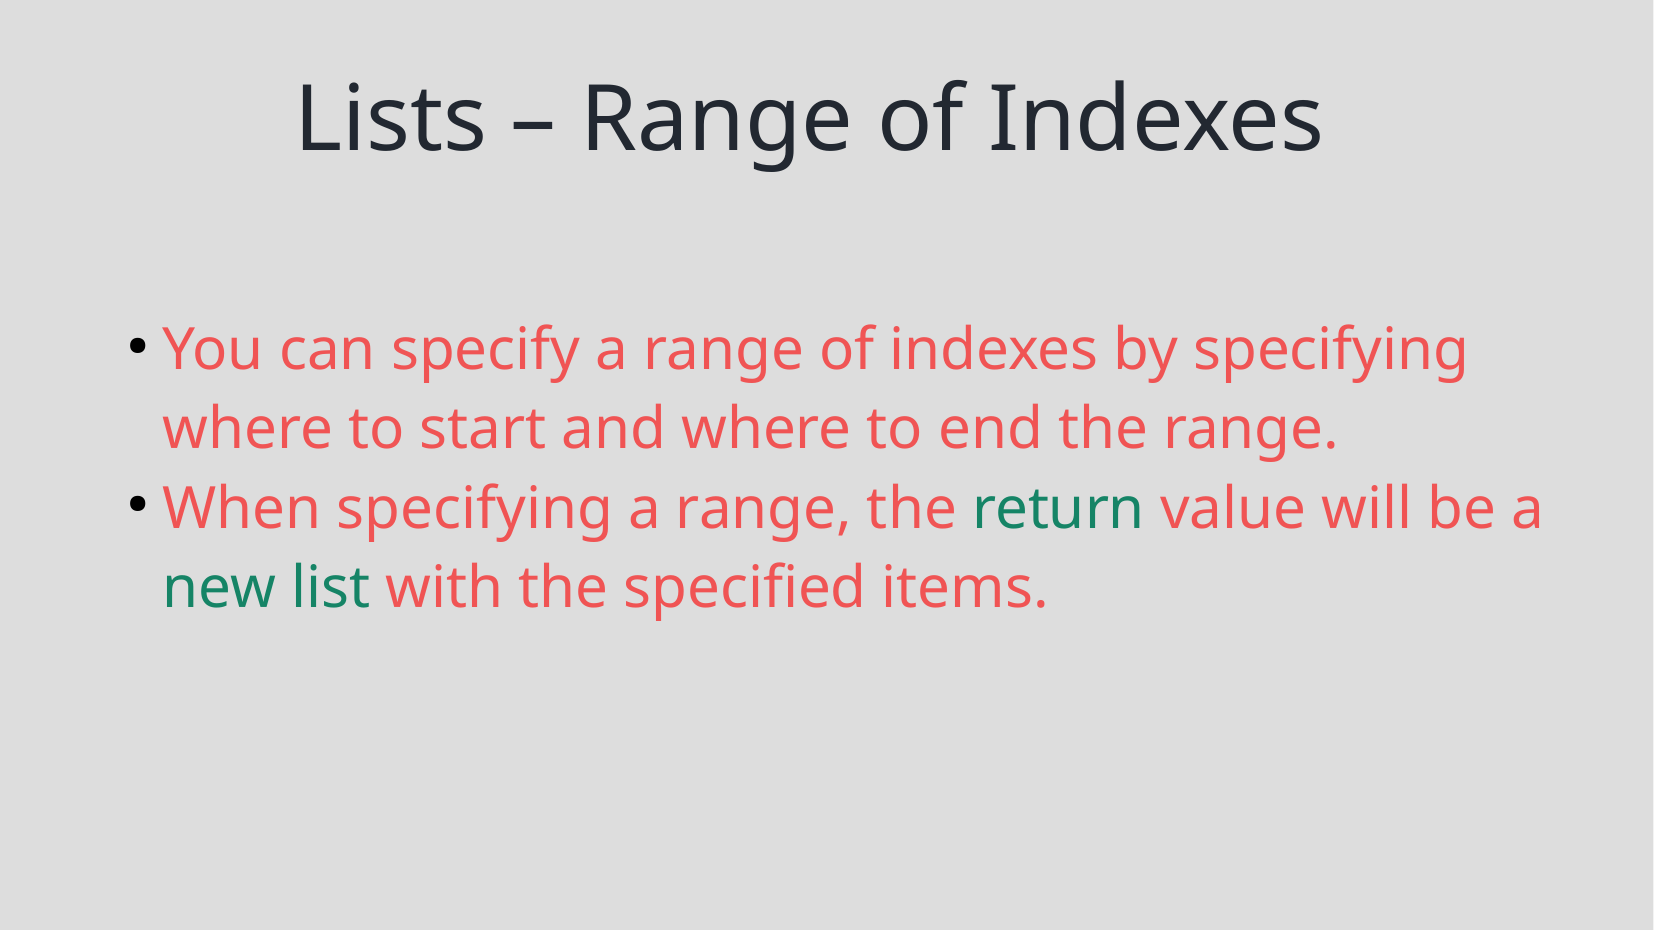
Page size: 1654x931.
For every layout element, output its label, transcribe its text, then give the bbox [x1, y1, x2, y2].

text_box You can specify a range of indexes by specifying where to start and where to end the range. When specifying a range, the return value will be a new list with the specified items. [112, 300, 1613, 675]
title Lists – Range of Indexes [82, 37, 1538, 193]
